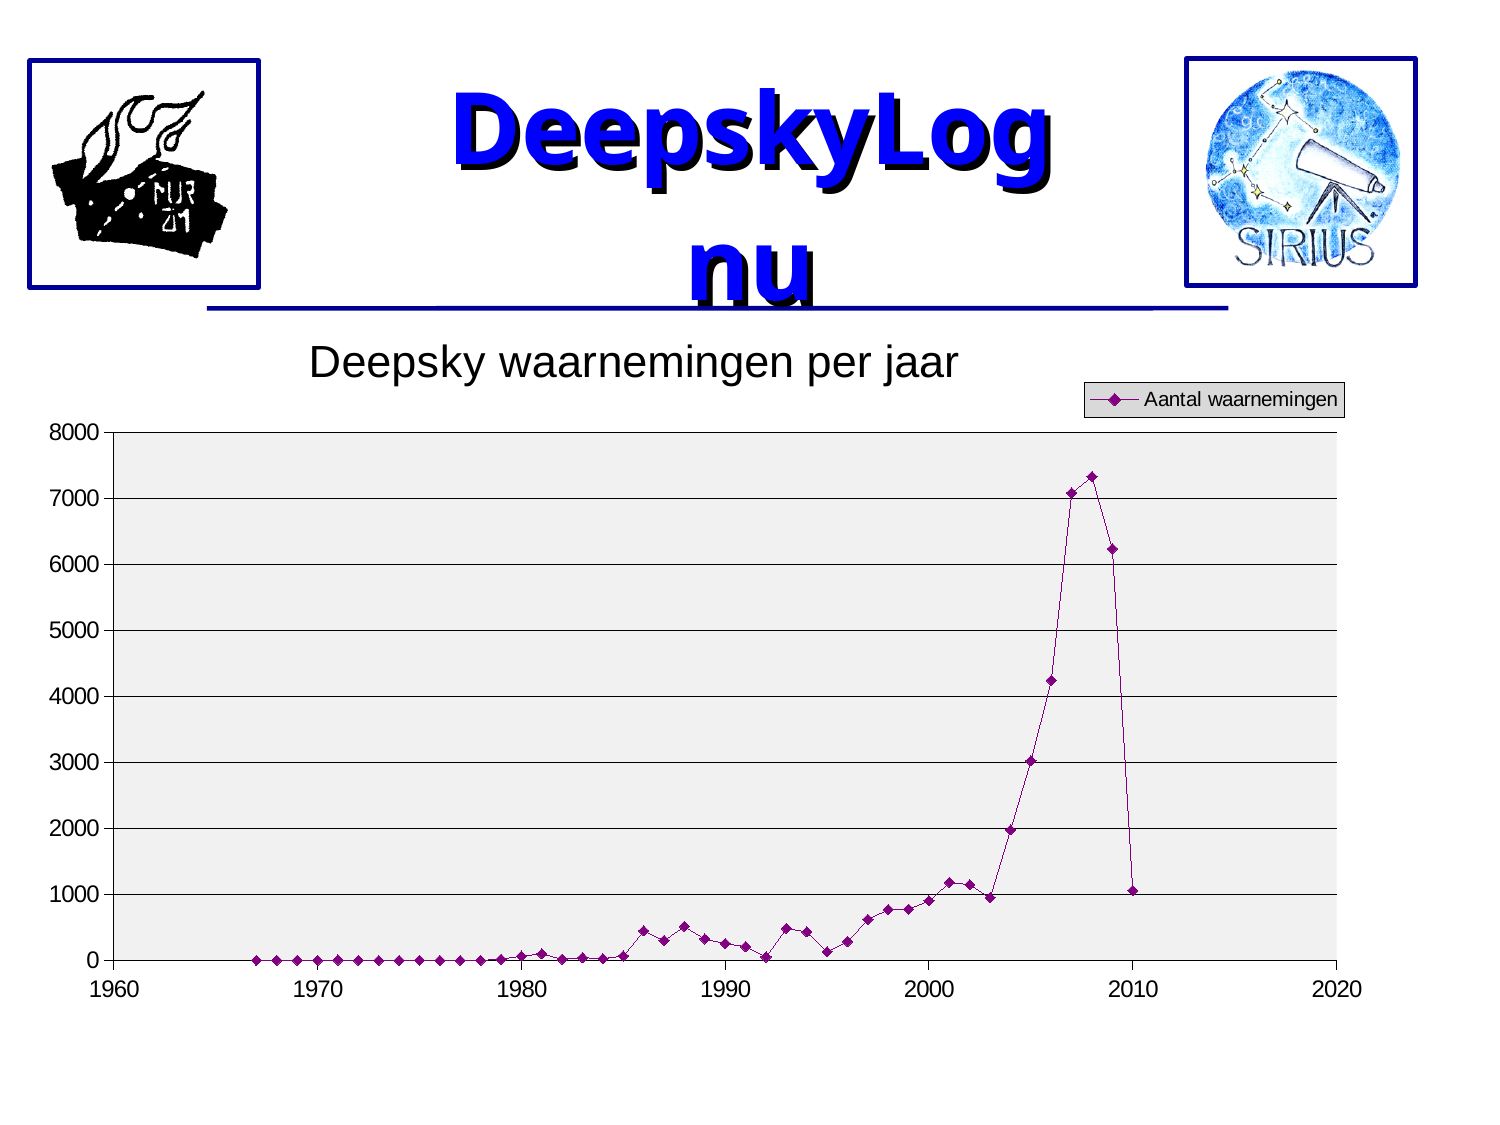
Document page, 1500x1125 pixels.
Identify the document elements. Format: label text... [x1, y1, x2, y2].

picture [32, 63, 175, 284]
chart [29, 315, 1500, 1004]
title DeepskyLog nu [175, 54, 1326, 315]
picture [1326, 63, 1411, 281]
